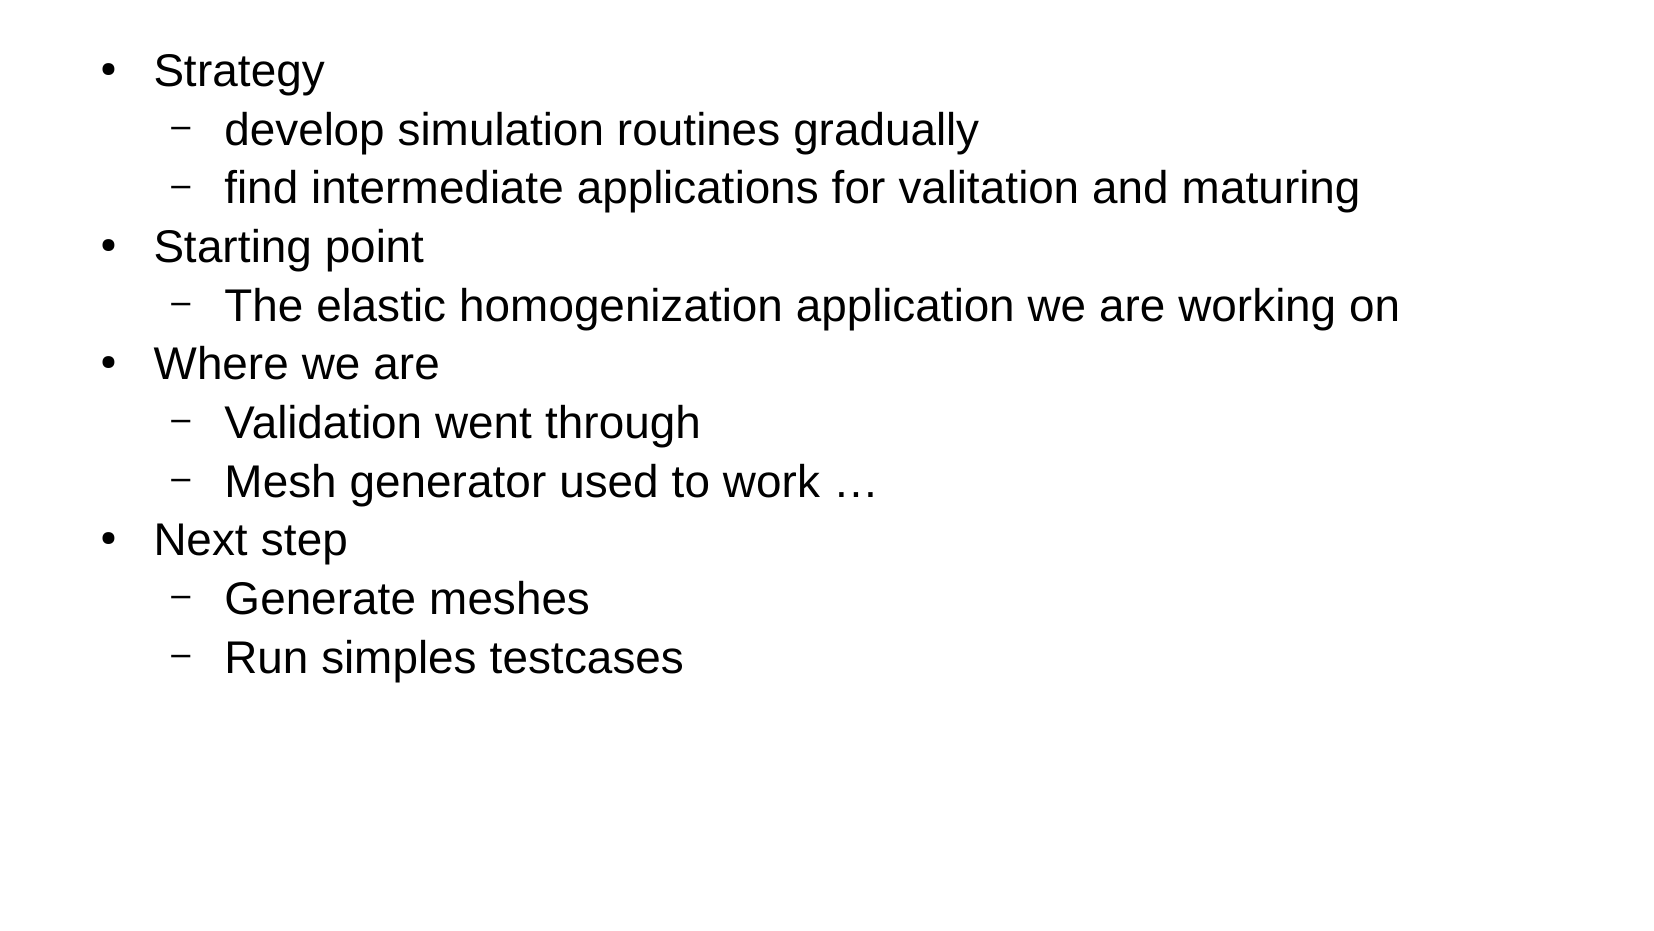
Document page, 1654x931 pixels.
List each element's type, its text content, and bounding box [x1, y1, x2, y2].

list Strategy develop simulation routines gradually find intermediate applications for valitation and maturing Starting point The elastic homogenization application we are working on Where we are Validation went through Mesh generator used to work … Next step Generate meshes Run simples testcases [82, 37, 1571, 901]
